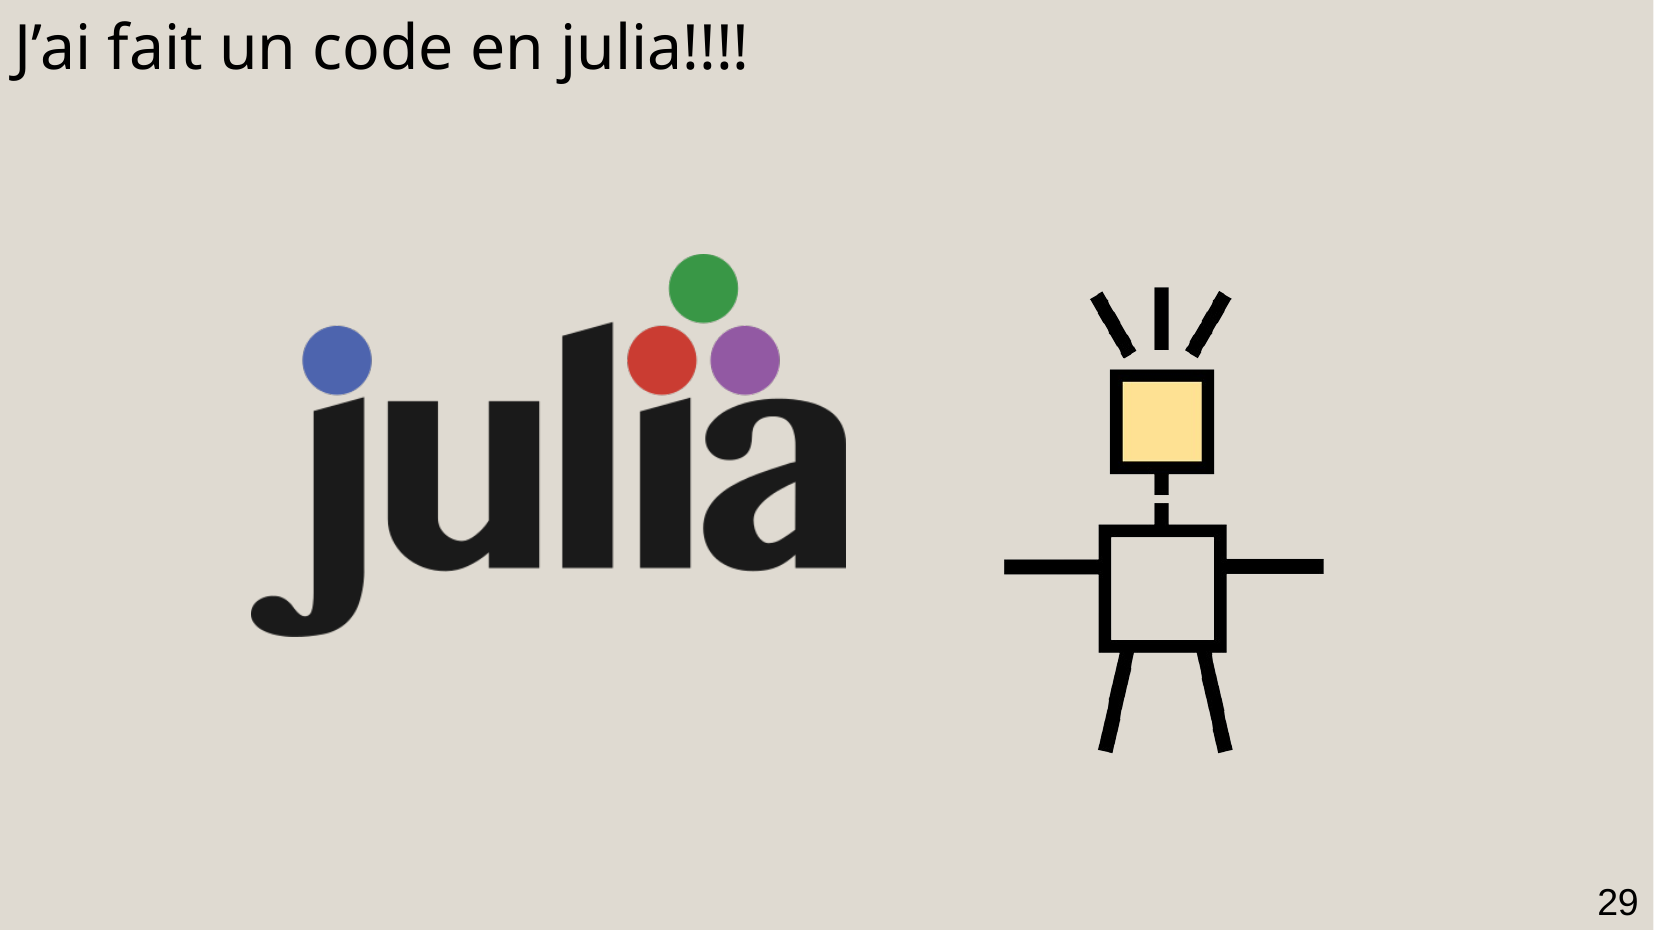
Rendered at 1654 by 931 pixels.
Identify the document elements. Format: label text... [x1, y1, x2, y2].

text_box <number> [1509, 873, 1654, 931]
text_box J’ai fait un code en julia!!!! [0, 0, 1406, 112]
picture [970, 253, 1363, 791]
picture [251, 254, 846, 637]
